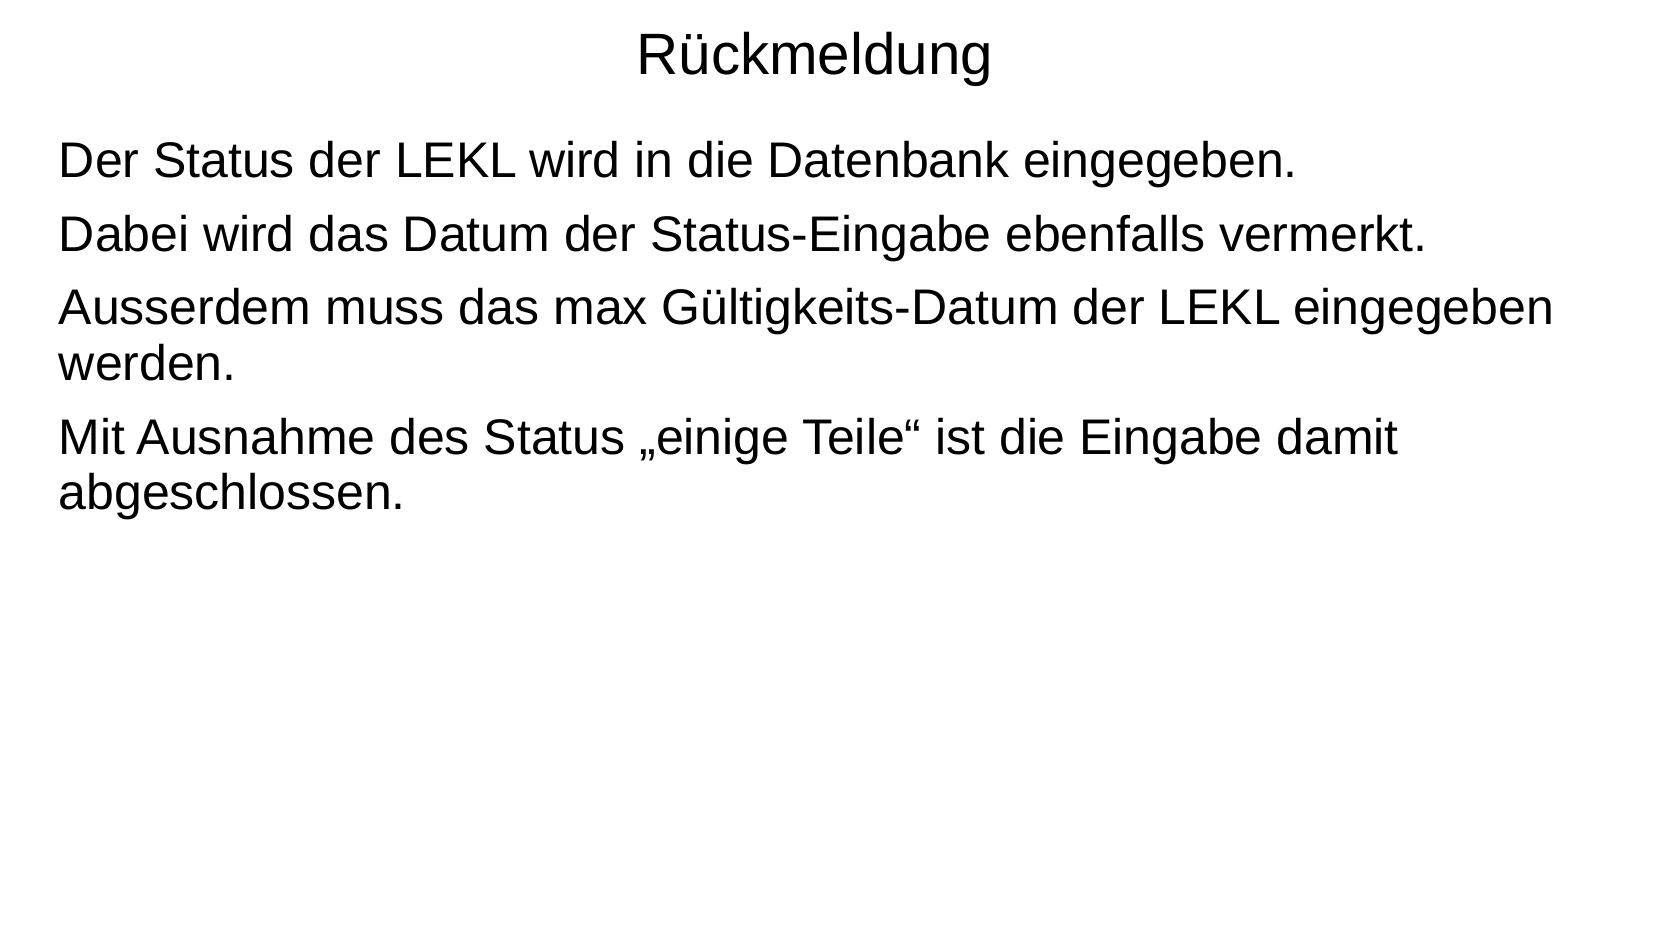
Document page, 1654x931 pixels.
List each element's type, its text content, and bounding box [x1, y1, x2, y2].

text_box Der Status der LEKL wird in die Datenbank eingegeben. Dabei wird das Datum der Status-Eingabe ebenfalls vermerkt. Ausserdem muss das max Gültigkeits-Datum der LEKL eingegeben werden. Mit Ausnahme des Status „einige Teile“ ist die Eingabe damit abgeschlossen. [59, 132, 1625, 650]
title Rückmeldung [70, 21, 1560, 87]
